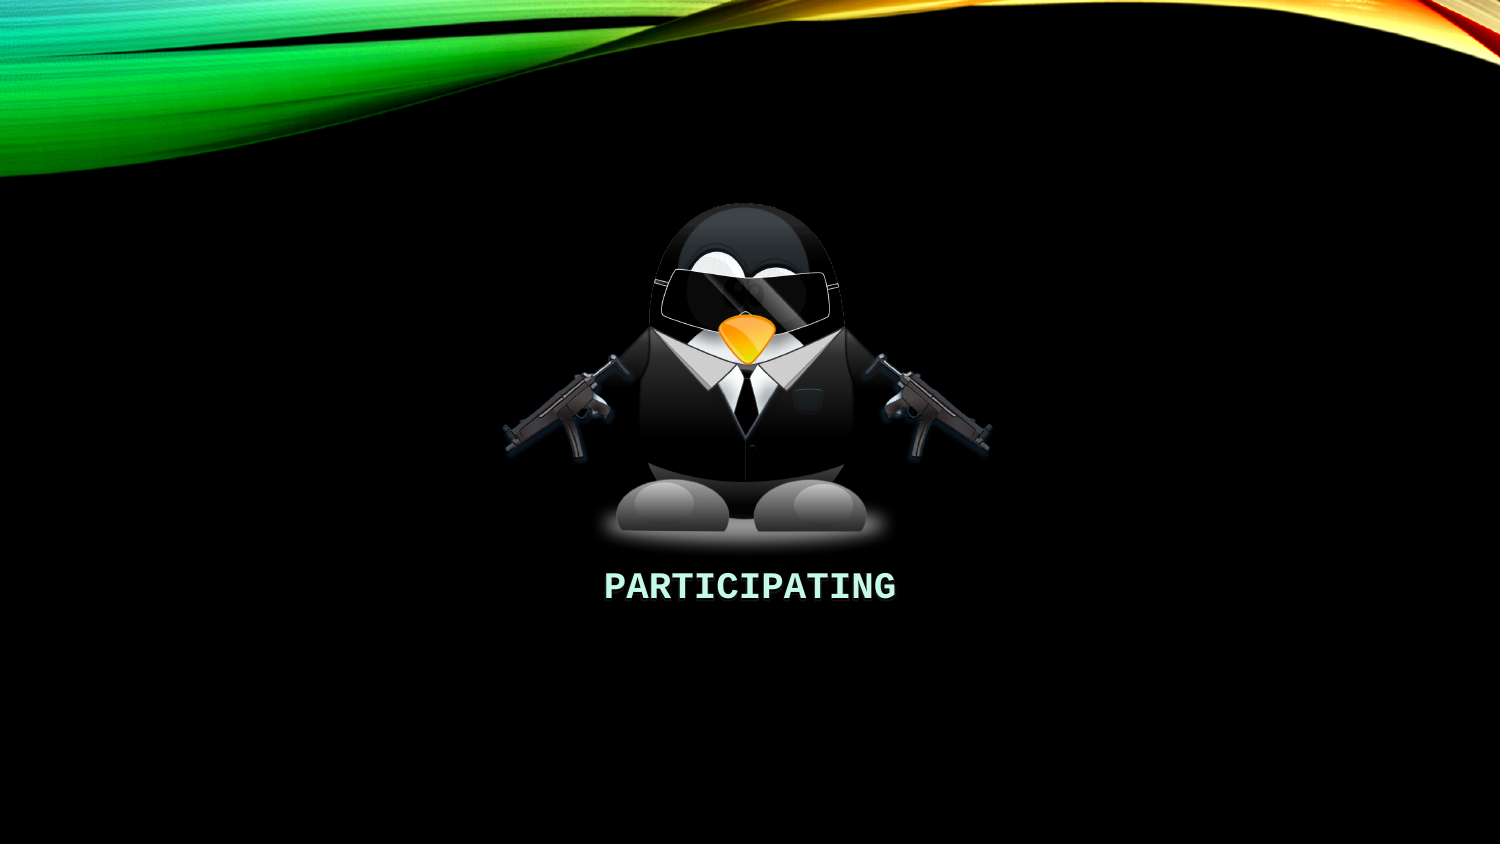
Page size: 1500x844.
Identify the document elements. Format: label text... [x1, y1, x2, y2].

picture [498, 189, 1002, 566]
text_box Participating [528, 566, 972, 617]
